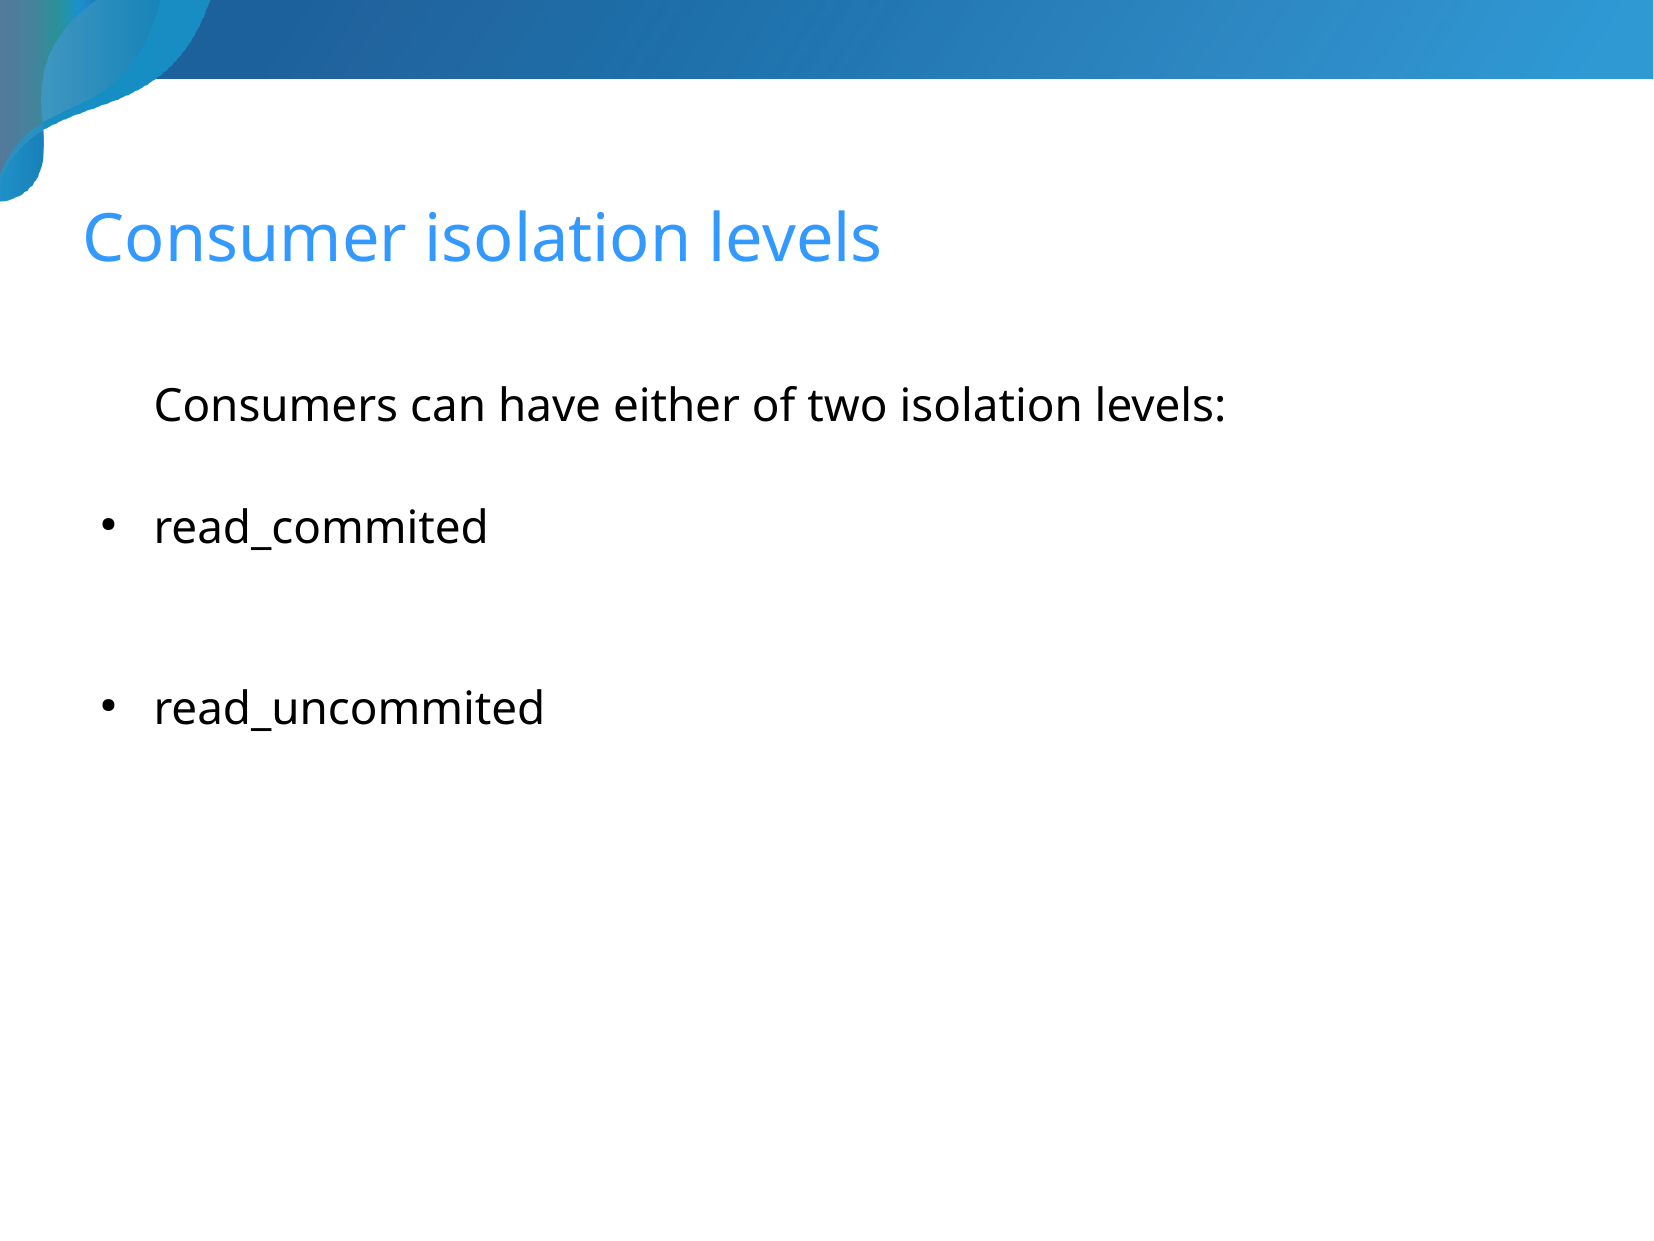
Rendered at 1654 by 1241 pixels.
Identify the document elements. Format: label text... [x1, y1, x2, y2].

title Consumer isolation levels [82, 132, 1571, 340]
picture [0, 0, 1654, 1241]
list Consumers can have either of two isolation levels: read_commited read_uncommited [82, 372, 1571, 1093]
